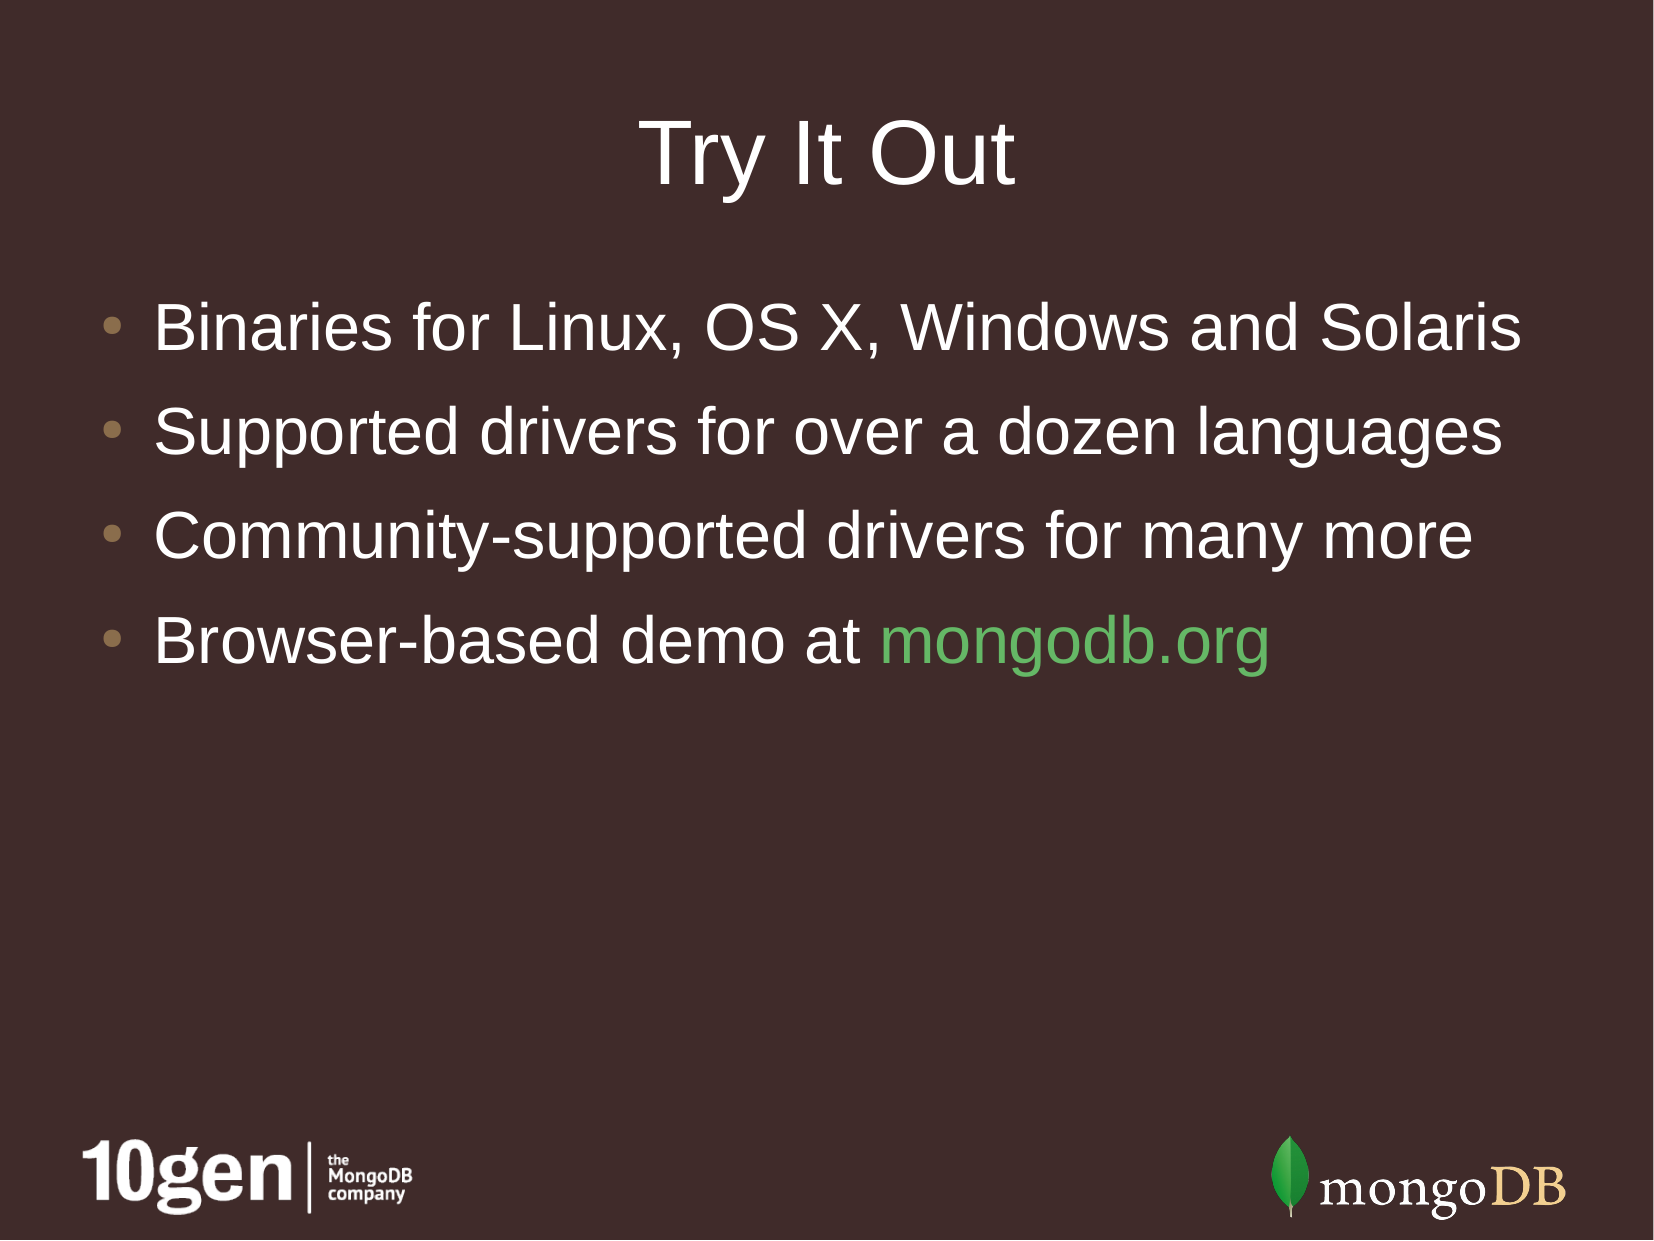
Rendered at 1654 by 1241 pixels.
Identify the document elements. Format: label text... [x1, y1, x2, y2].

picture [82, 1139, 413, 1215]
title Try It Out [82, 49, 1571, 257]
list Binaries for Linux, OS X, Windows and Solaris Supported drivers for over a dozen languages Community-supported drivers for many more Browser-based demo at mongodb.org [82, 290, 1571, 1010]
picture [1260, 1124, 1576, 1230]
